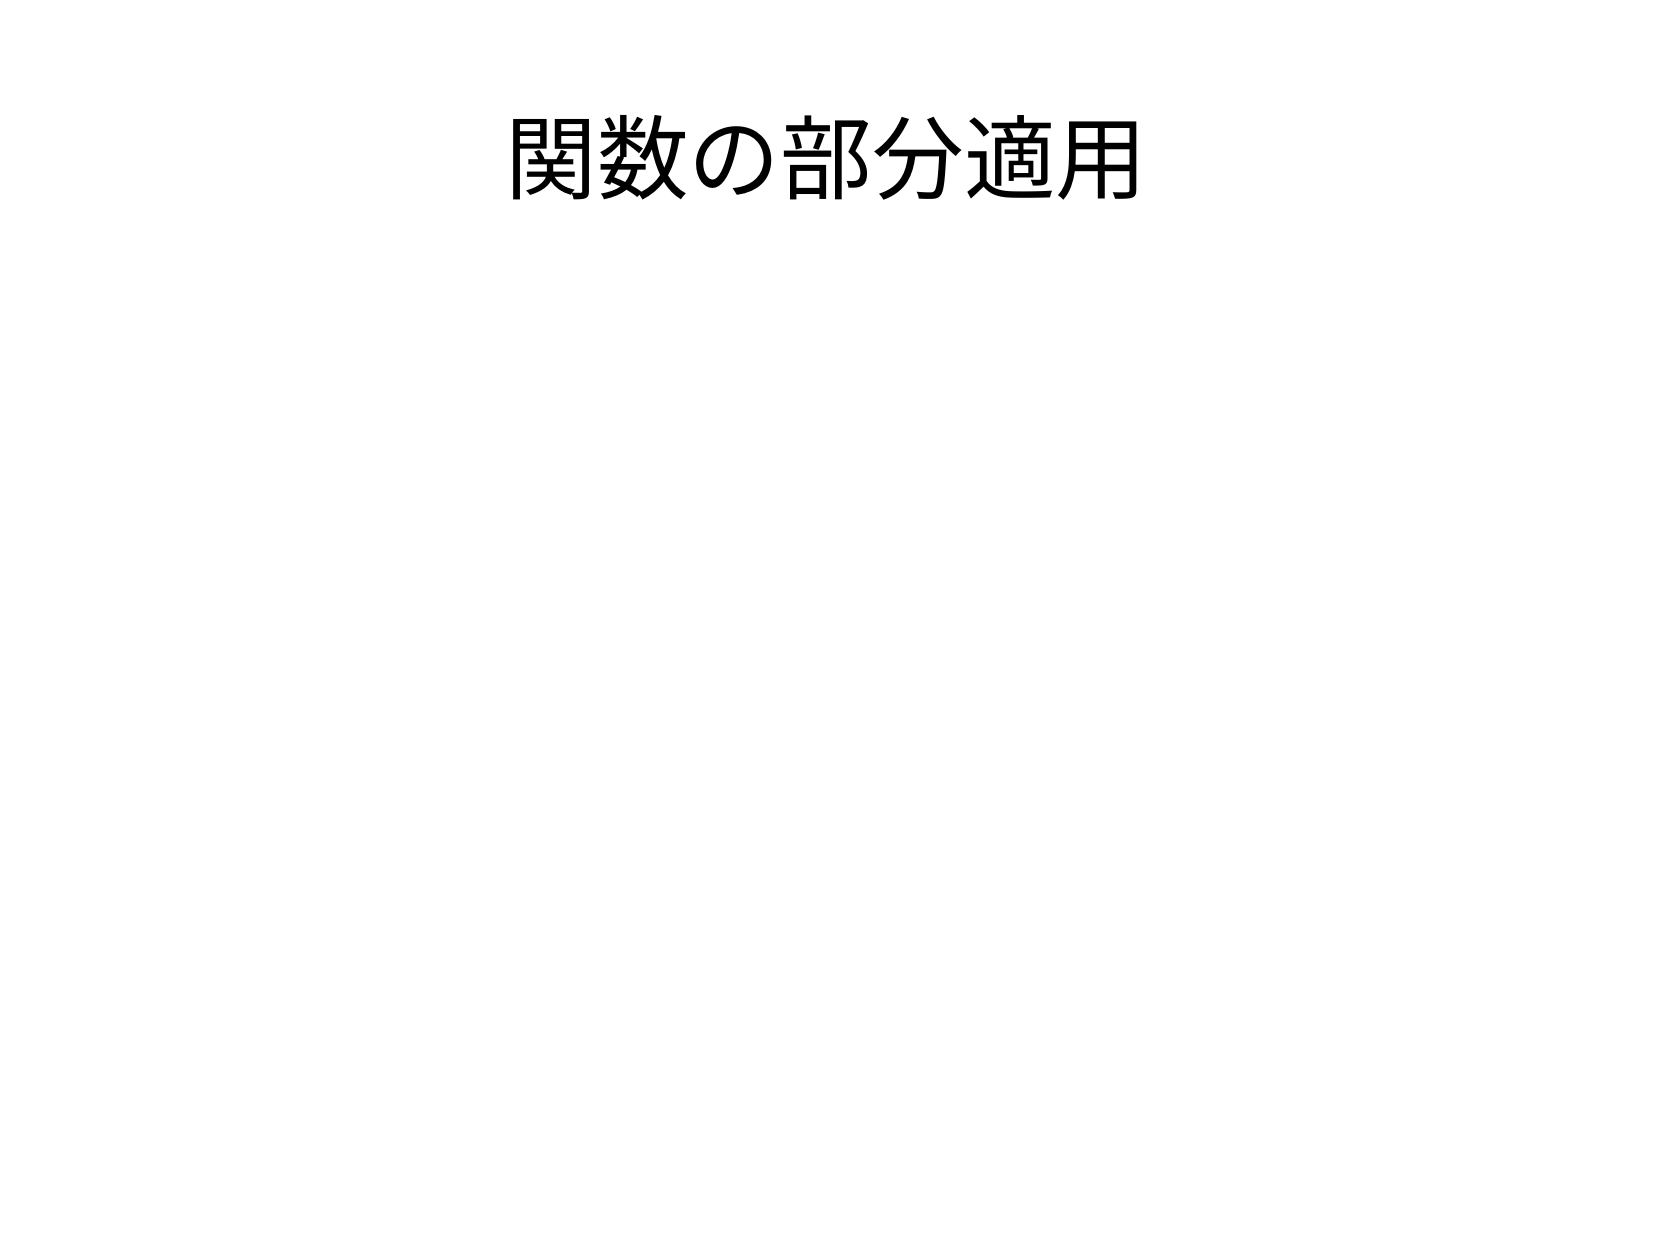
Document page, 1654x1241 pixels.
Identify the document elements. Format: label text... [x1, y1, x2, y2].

title 関数の部分適用 [82, 49, 1571, 257]
